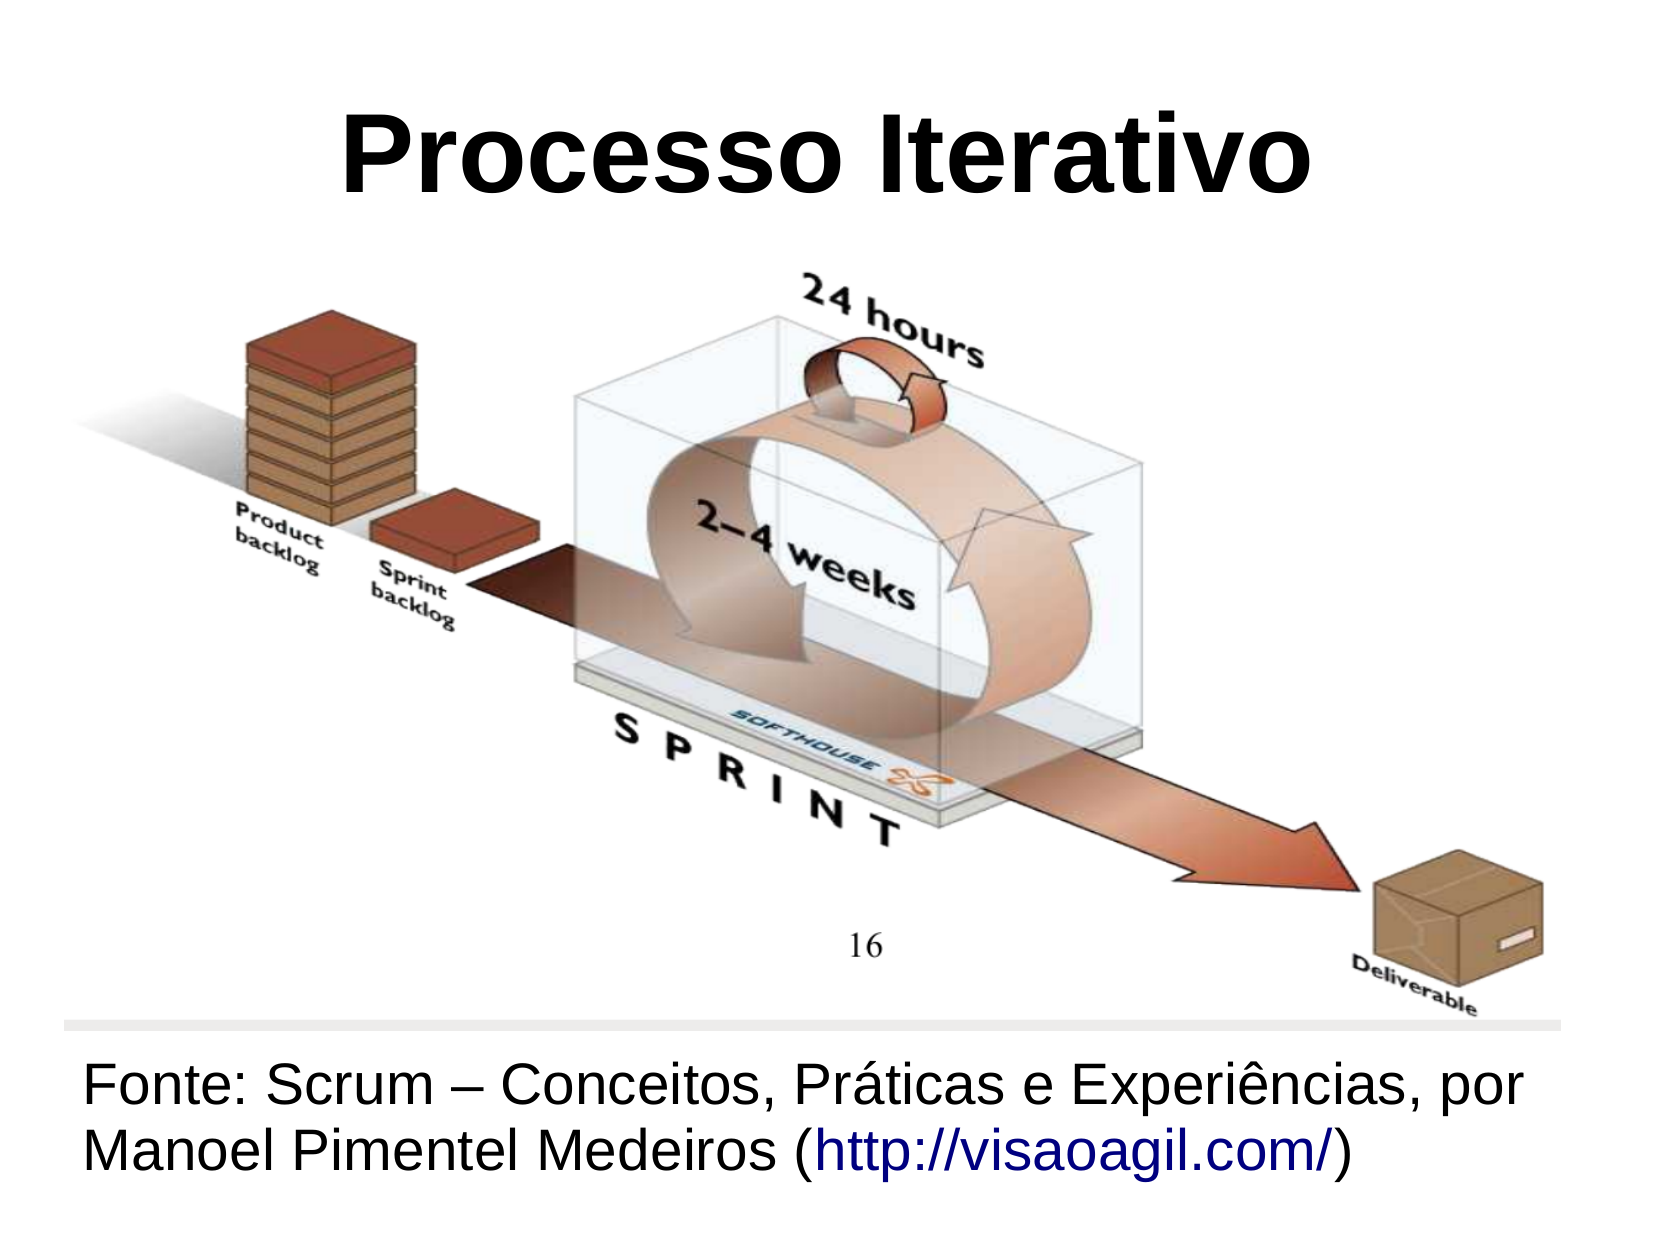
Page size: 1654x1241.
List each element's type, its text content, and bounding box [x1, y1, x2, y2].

picture [64, 247, 1561, 1031]
list Fonte: Scrum – Conceitos, Práticas e Experiências, por Manoel Pimentel Medeiros (http://visaoagil.com/) [82, 1051, 1571, 1186]
title Processo Iterativo [82, 56, 1571, 250]
